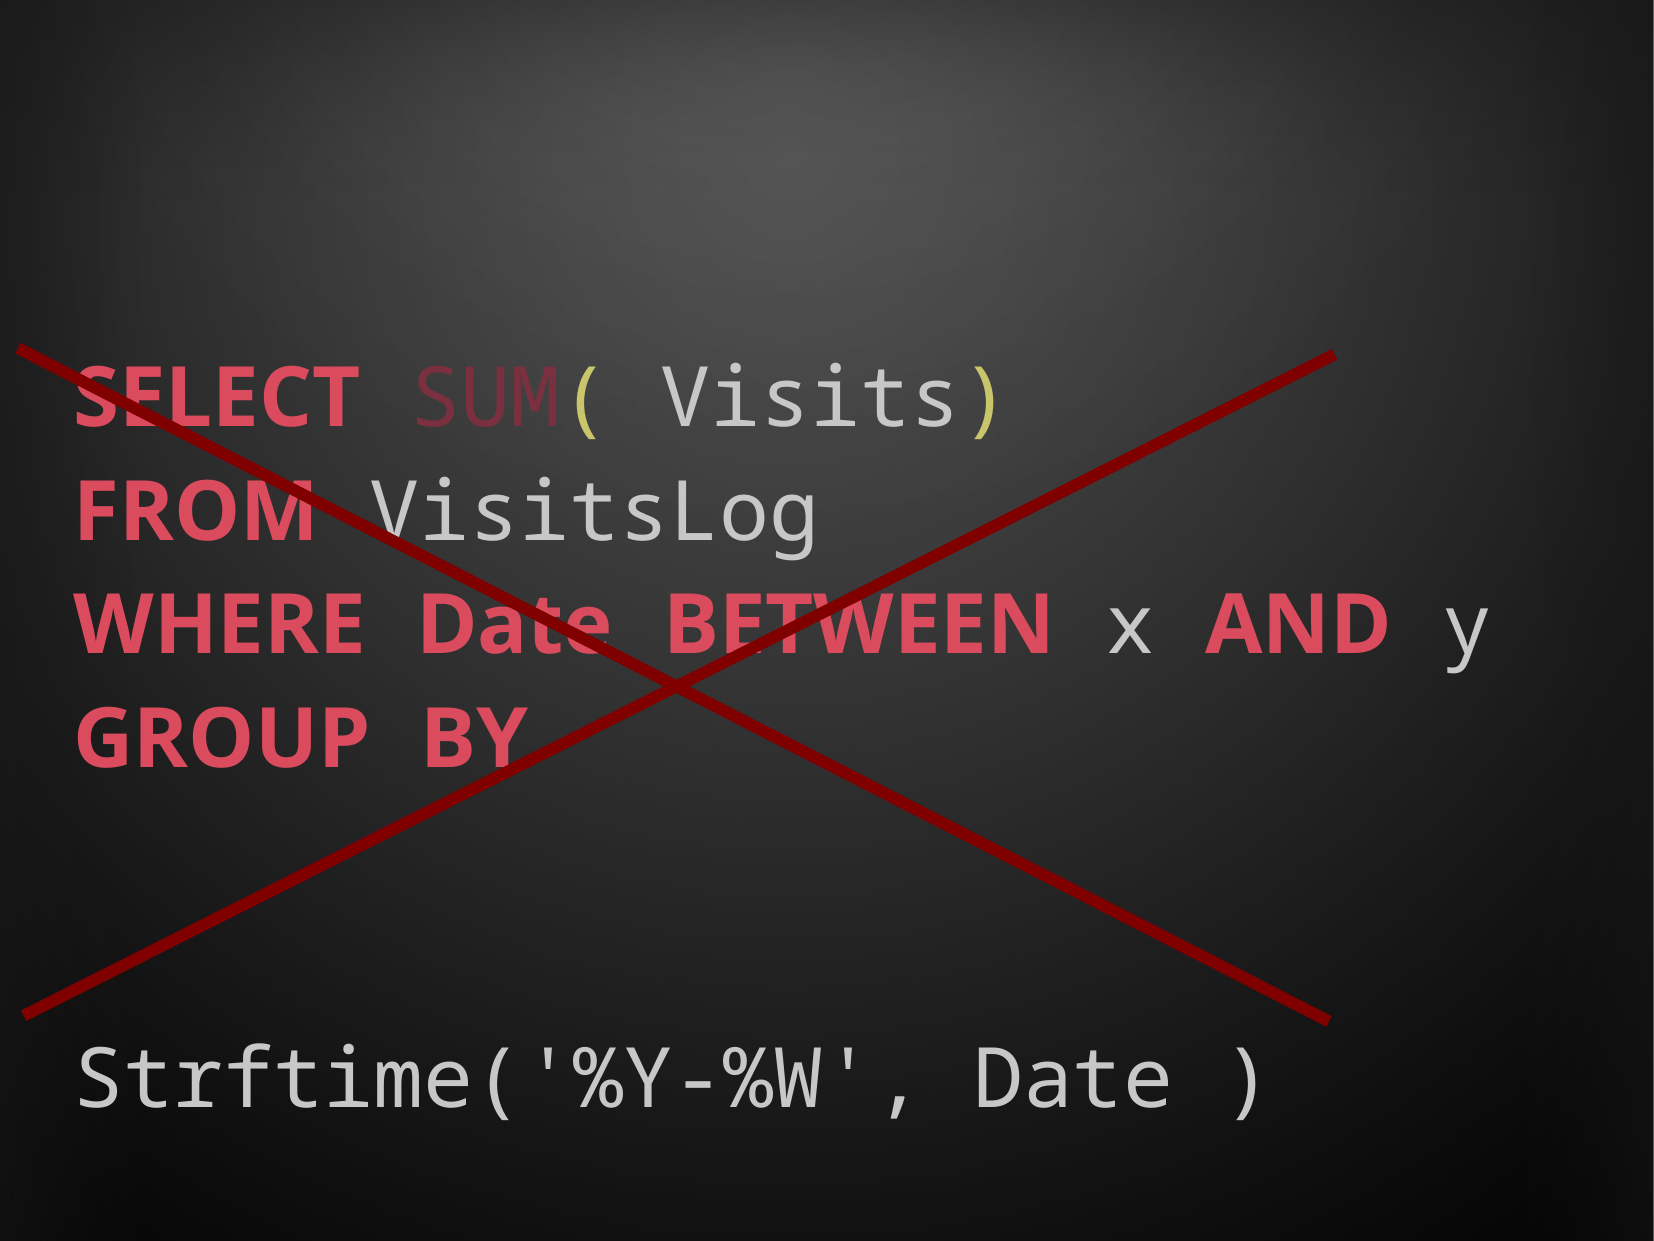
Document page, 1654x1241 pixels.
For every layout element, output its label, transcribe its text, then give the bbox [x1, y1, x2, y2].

picture [0, 0, 1654, 1241]
text_box SELECT SUM( Visits) FROM VisitsLog WHERE Date BETWEEN x AND y GROUP BY Strftime('%Y-%W', Date ) [59, 377, 662, 990]
text_box SELECT SUM( Visits) FROM VisitsLog WHERE Date BETWEEN x AND y GROUP BY Strftime('%Y-%W', Date ) [59, 330, 1595, 1158]
